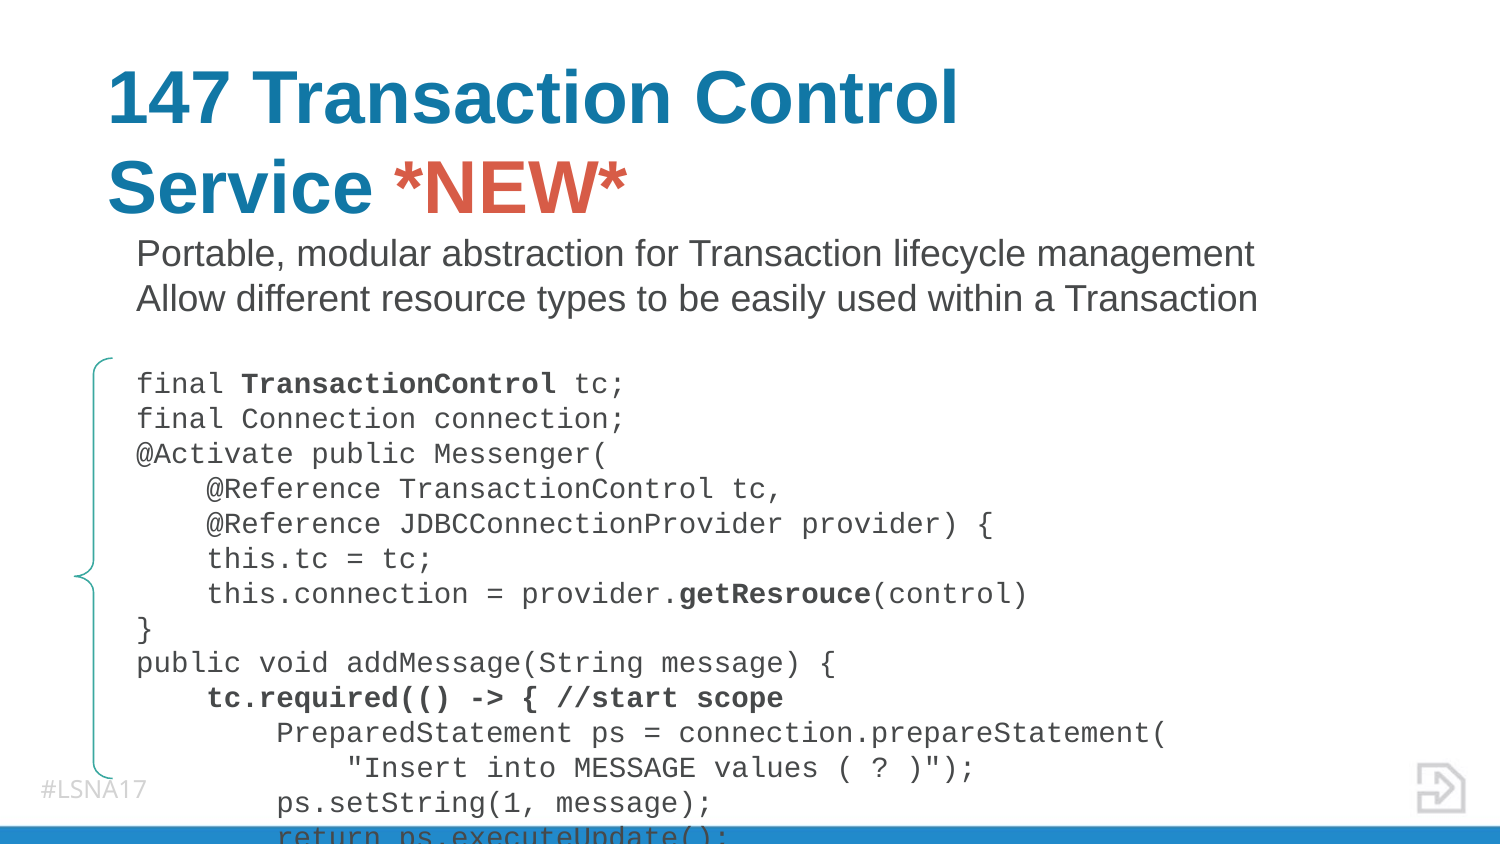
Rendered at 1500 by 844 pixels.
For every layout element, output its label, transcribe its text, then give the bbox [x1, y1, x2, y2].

picture [0, 0, 1500, 844]
picture [298, 833, 306, 838]
picture [491, 833, 499, 838]
title 147 Transaction Control Service *NEW* [92, 107, 1200, 170]
picture [665, 833, 673, 838]
picture [456, 833, 464, 838]
picture [560, 833, 568, 838]
list Portable, modular abstraction for Transaction lifecycle management Allow different resource types to be easily used within a Transaction final TransactionControl tc; final Connection connection; @Activate public Messenger( @Reference TransactionControl tc, @Reference JDBCConnectionProvider provider) { this.tc = tc; this.connection = provider.getResrouce(control) } public void addMessage(String message) { tc.required(() -> { //start scope PreparedStatement ps = connection.prepareStatement( "Insert into MESSAGE values ( ? )"); ps.setString(1, message); return ps.executeUpdate(); }); // end scope } [92, 214, 1393, 746]
picture [613, 833, 620, 844]
